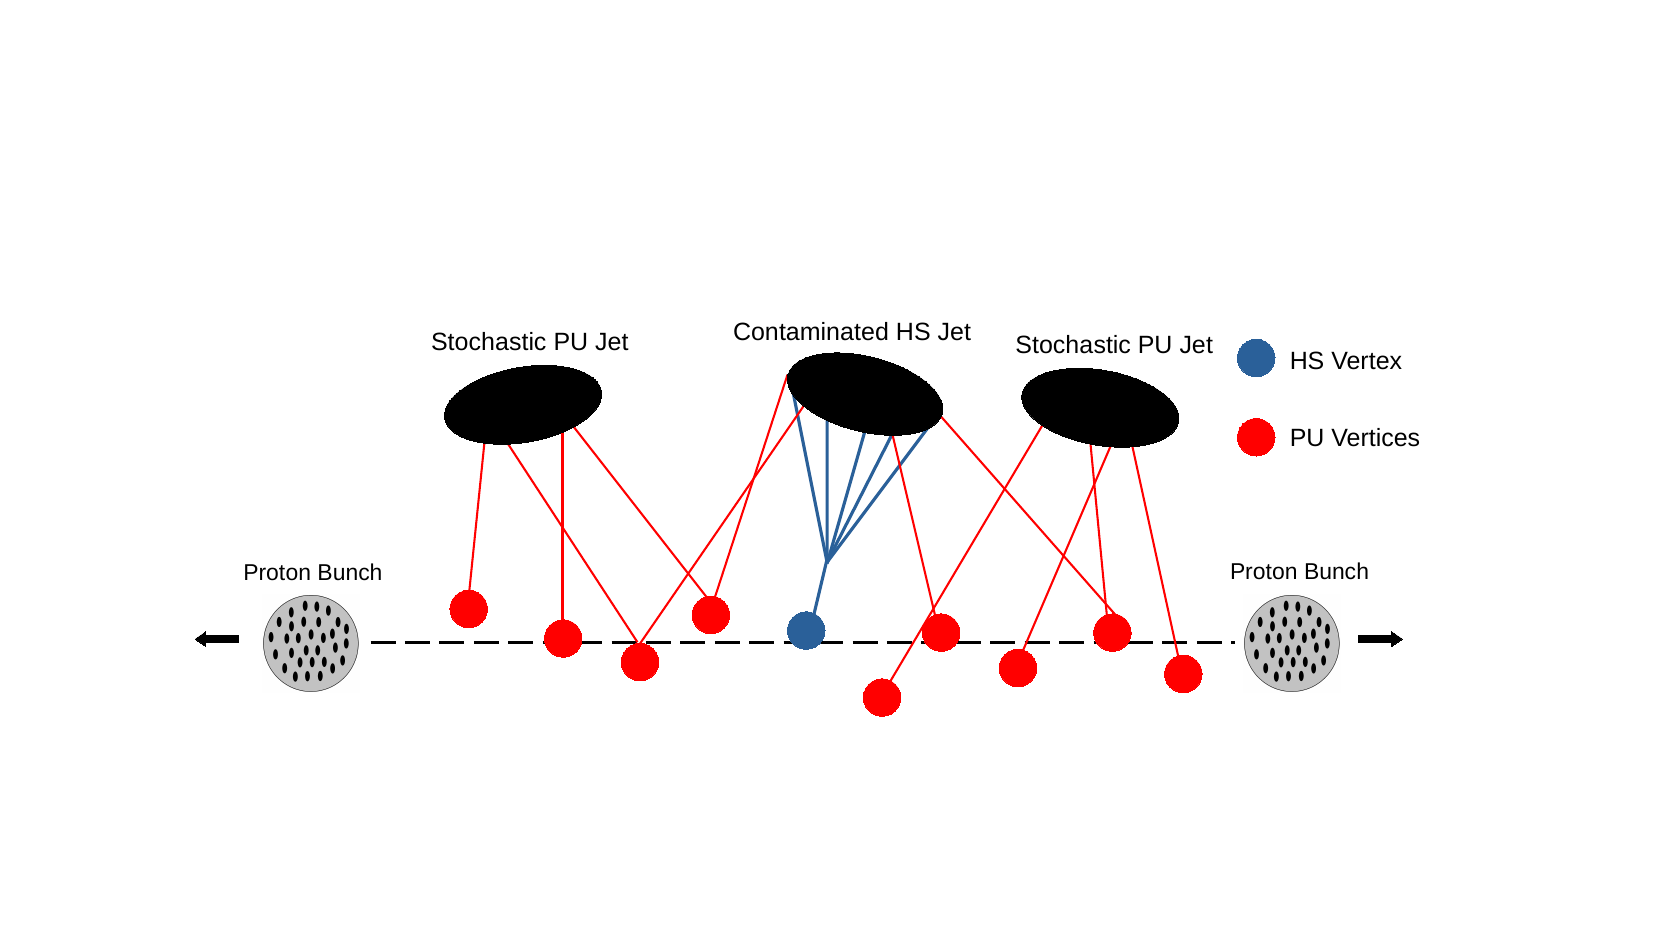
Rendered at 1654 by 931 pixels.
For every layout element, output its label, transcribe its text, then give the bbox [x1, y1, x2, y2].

text_box [863, 678, 901, 717]
text_box HS Vertex [1275, 339, 1463, 383]
text_box [692, 596, 730, 634]
text_box Stochastic PU Jet [1000, 323, 1238, 381]
text_box [999, 649, 1037, 687]
text_box [195, 631, 239, 647]
text_box [544, 619, 582, 658]
text_box [787, 382, 943, 436]
text_box PU Vertices [1275, 416, 1463, 459]
text_box [1237, 418, 1276, 457]
text_box [1164, 655, 1203, 693]
text_box [1358, 631, 1403, 647]
text_box Proton Bunch [181, 552, 445, 593]
text_box [787, 611, 826, 650]
text_box [1093, 613, 1132, 652]
text_box Stochastic PU Jet [416, 320, 717, 392]
text_box [449, 590, 488, 628]
text_box [922, 613, 960, 652]
picture [262, 594, 360, 694]
text_box Proton Bunch [1168, 551, 1431, 593]
text_box [1021, 381, 1179, 448]
text_box [1238, 339, 1275, 377]
text_box Contaminated HS Jet [718, 310, 1019, 382]
text_box [621, 643, 659, 681]
picture [1243, 594, 1341, 694]
text_box [444, 392, 602, 445]
